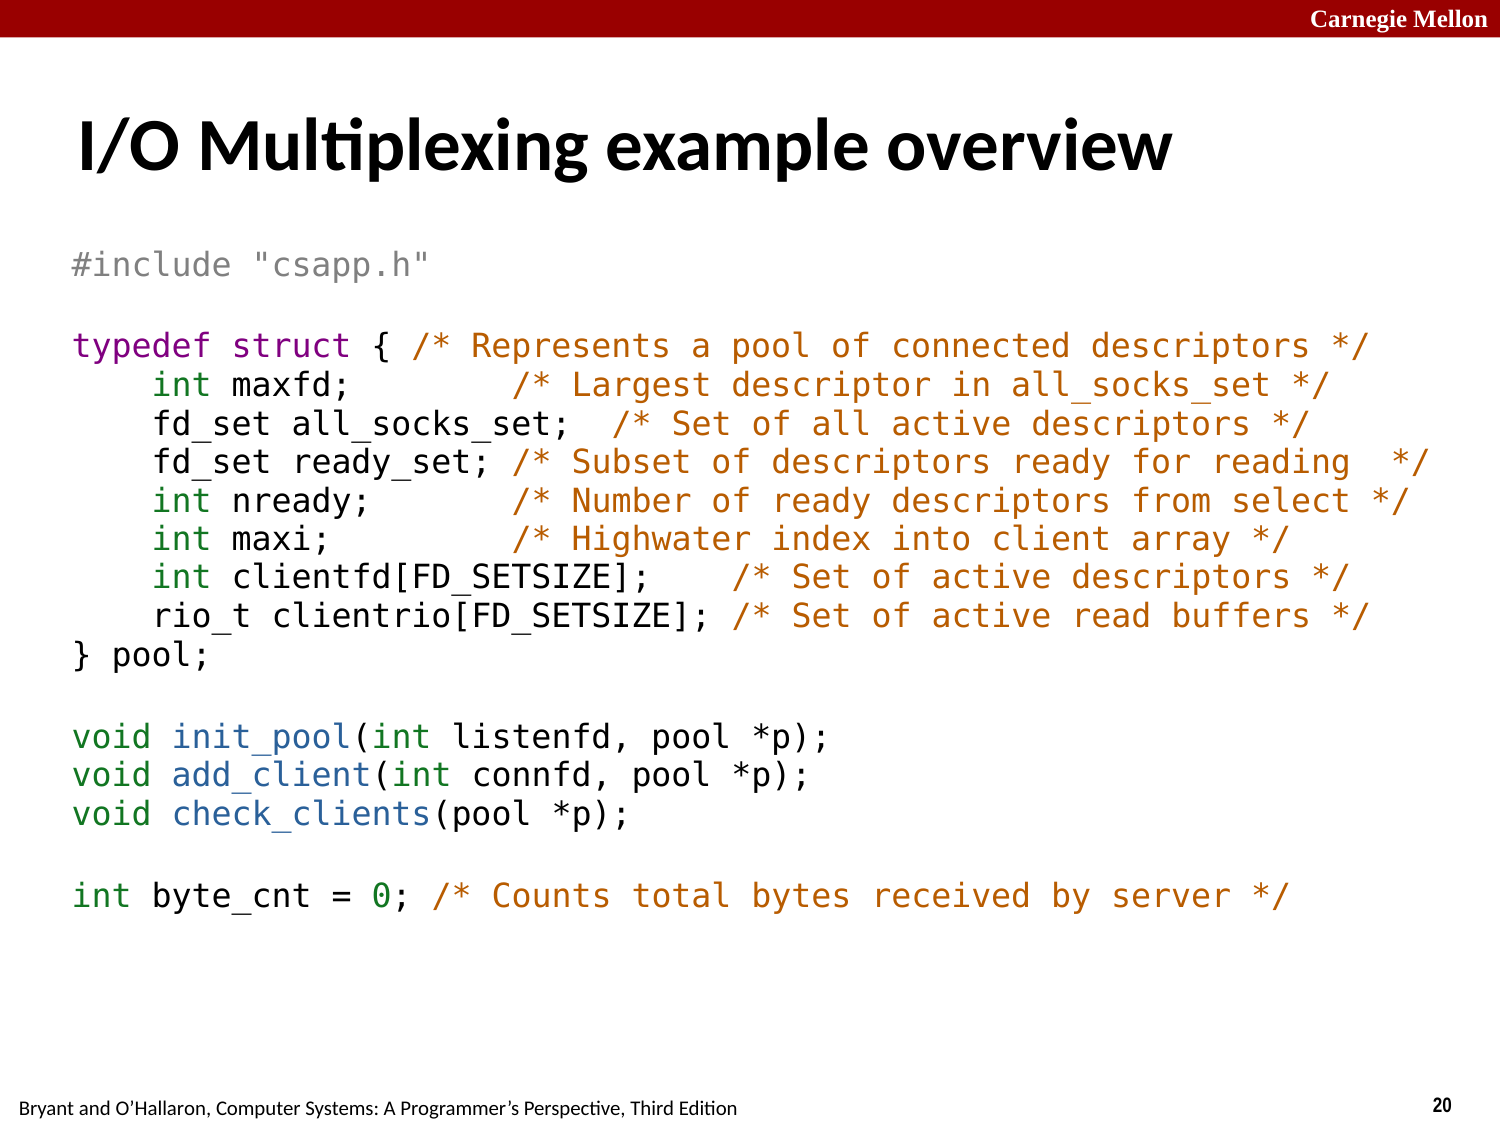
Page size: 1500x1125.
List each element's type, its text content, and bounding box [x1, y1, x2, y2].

text_box #include "csapp.h" typedef struct { /* Represents a pool of connected descriptors */ int maxfd; /* Largest descriptor in all_socks_set */ fd_set all_socks_set; /* Set of all active descriptors */ fd_set ready_set; /* Subset of descriptors ready for reading */ int nready; /* Number of ready descriptors from select */ int maxi; /* Highwater index into client array */ int clientfd[FD_SETSIZE]; /* Set of active descriptors */ rio_t clientrio[FD_SETSIZE]; /* Set of active read buffers */ } pool; void init_pool(int listenfd, pool *p); void add_client(int connfd, pool *p); void check_clients(pool *p); int byte_cnt = 0; /* Counts total bytes received by server */ [56, 237, 1471, 1015]
title I/O Multiplexing example overview [62, 93, 1337, 188]
